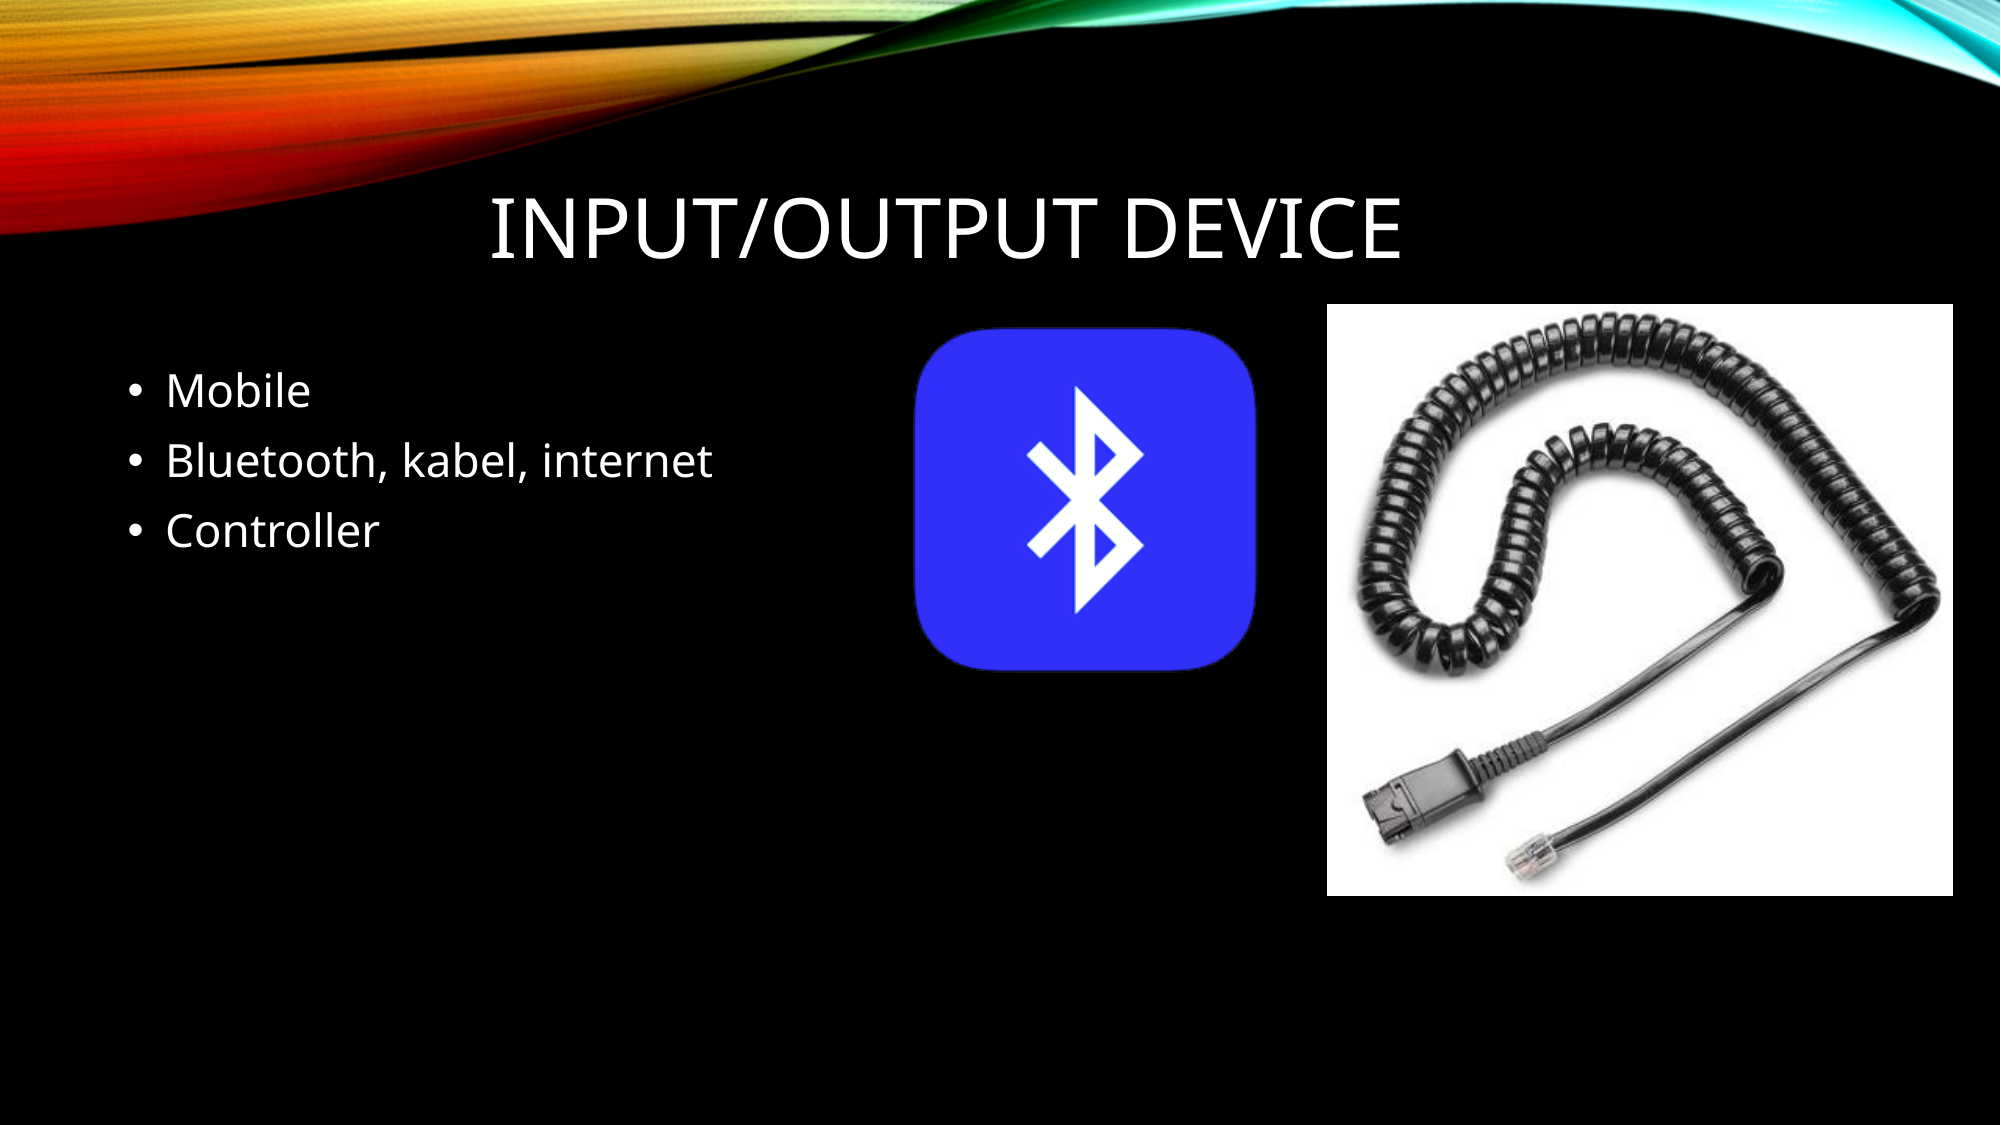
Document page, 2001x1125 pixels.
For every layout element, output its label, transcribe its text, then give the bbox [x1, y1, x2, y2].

list Mobile Bluetooth, kabel, internet Controller [112, 360, 1888, 1021]
title Input/OutPut device [474, 125, 1888, 338]
picture [1327, 304, 1953, 896]
picture [890, 304, 1281, 696]
